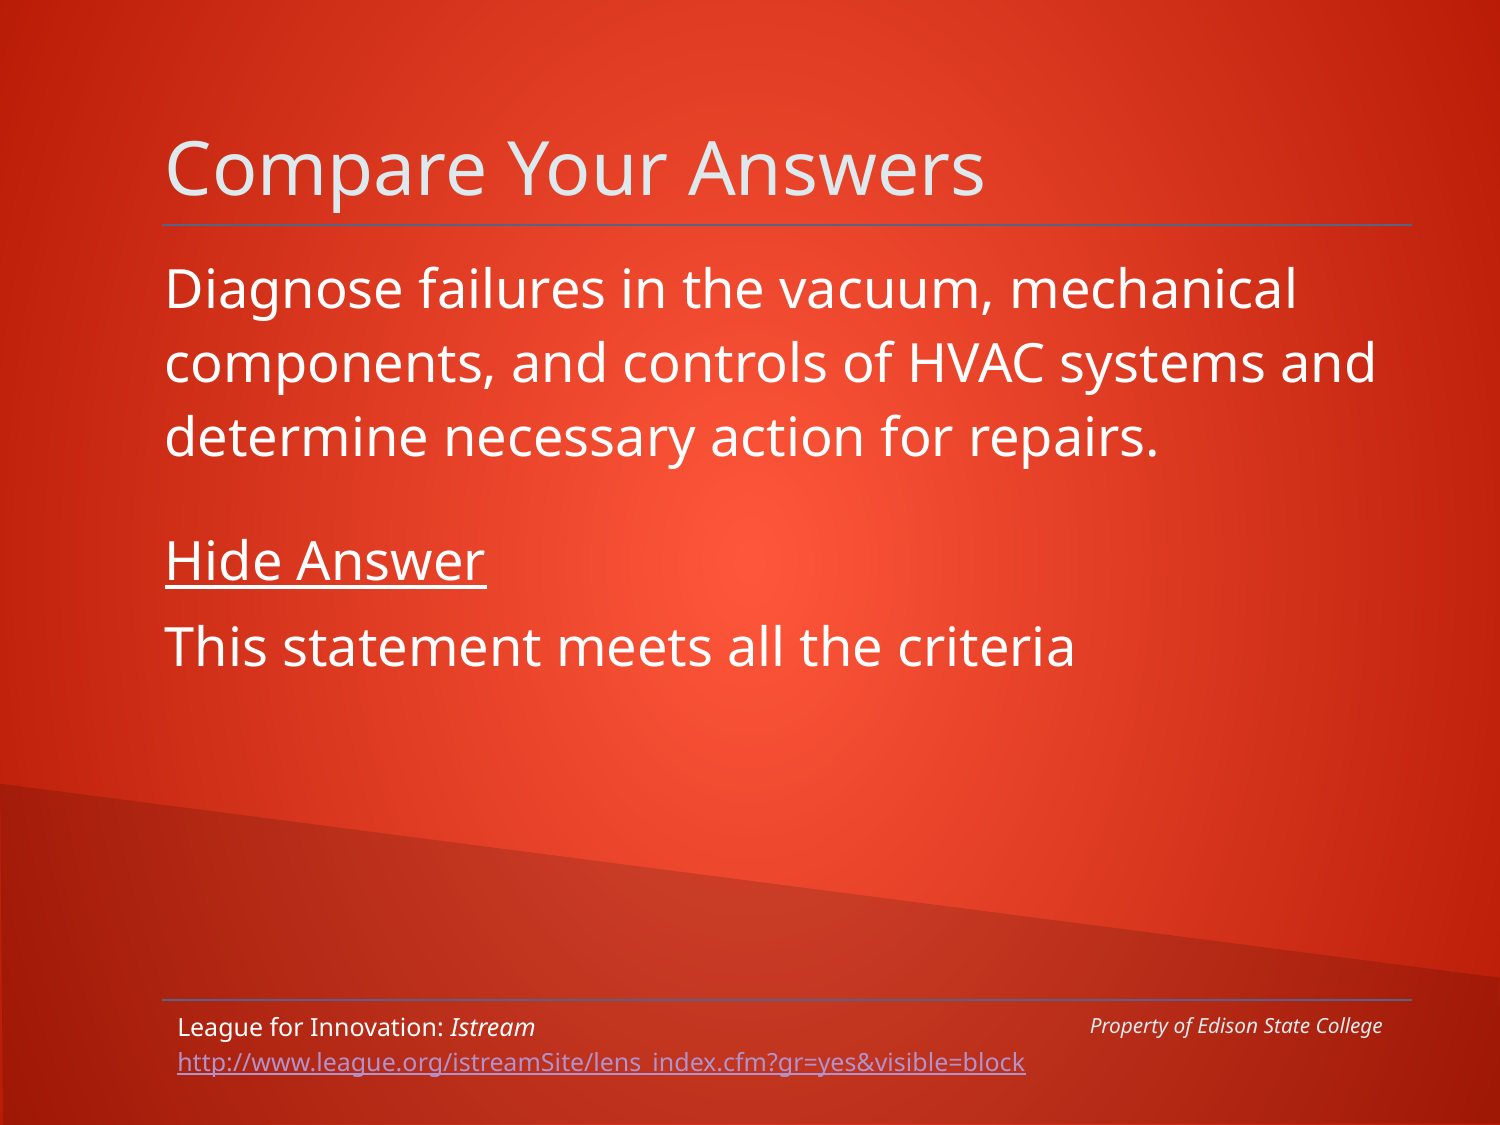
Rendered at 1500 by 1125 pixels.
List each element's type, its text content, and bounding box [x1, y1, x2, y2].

text_box League for Innovation: Istream http://www.league.org/istreamSite/lens_index.cfm?gr=yes&visible=block [162, 1001, 1350, 1088]
footer Property of Edison State College [1074, 987, 1463, 1063]
list Diagnose failures in the vacuum, mechanical components, and controls of HVAC systems and determine necessary action for repairs. Hide Answer This statement meets all the criteria [150, 237, 1425, 988]
title Compare Your Answers [150, 45, 1425, 233]
